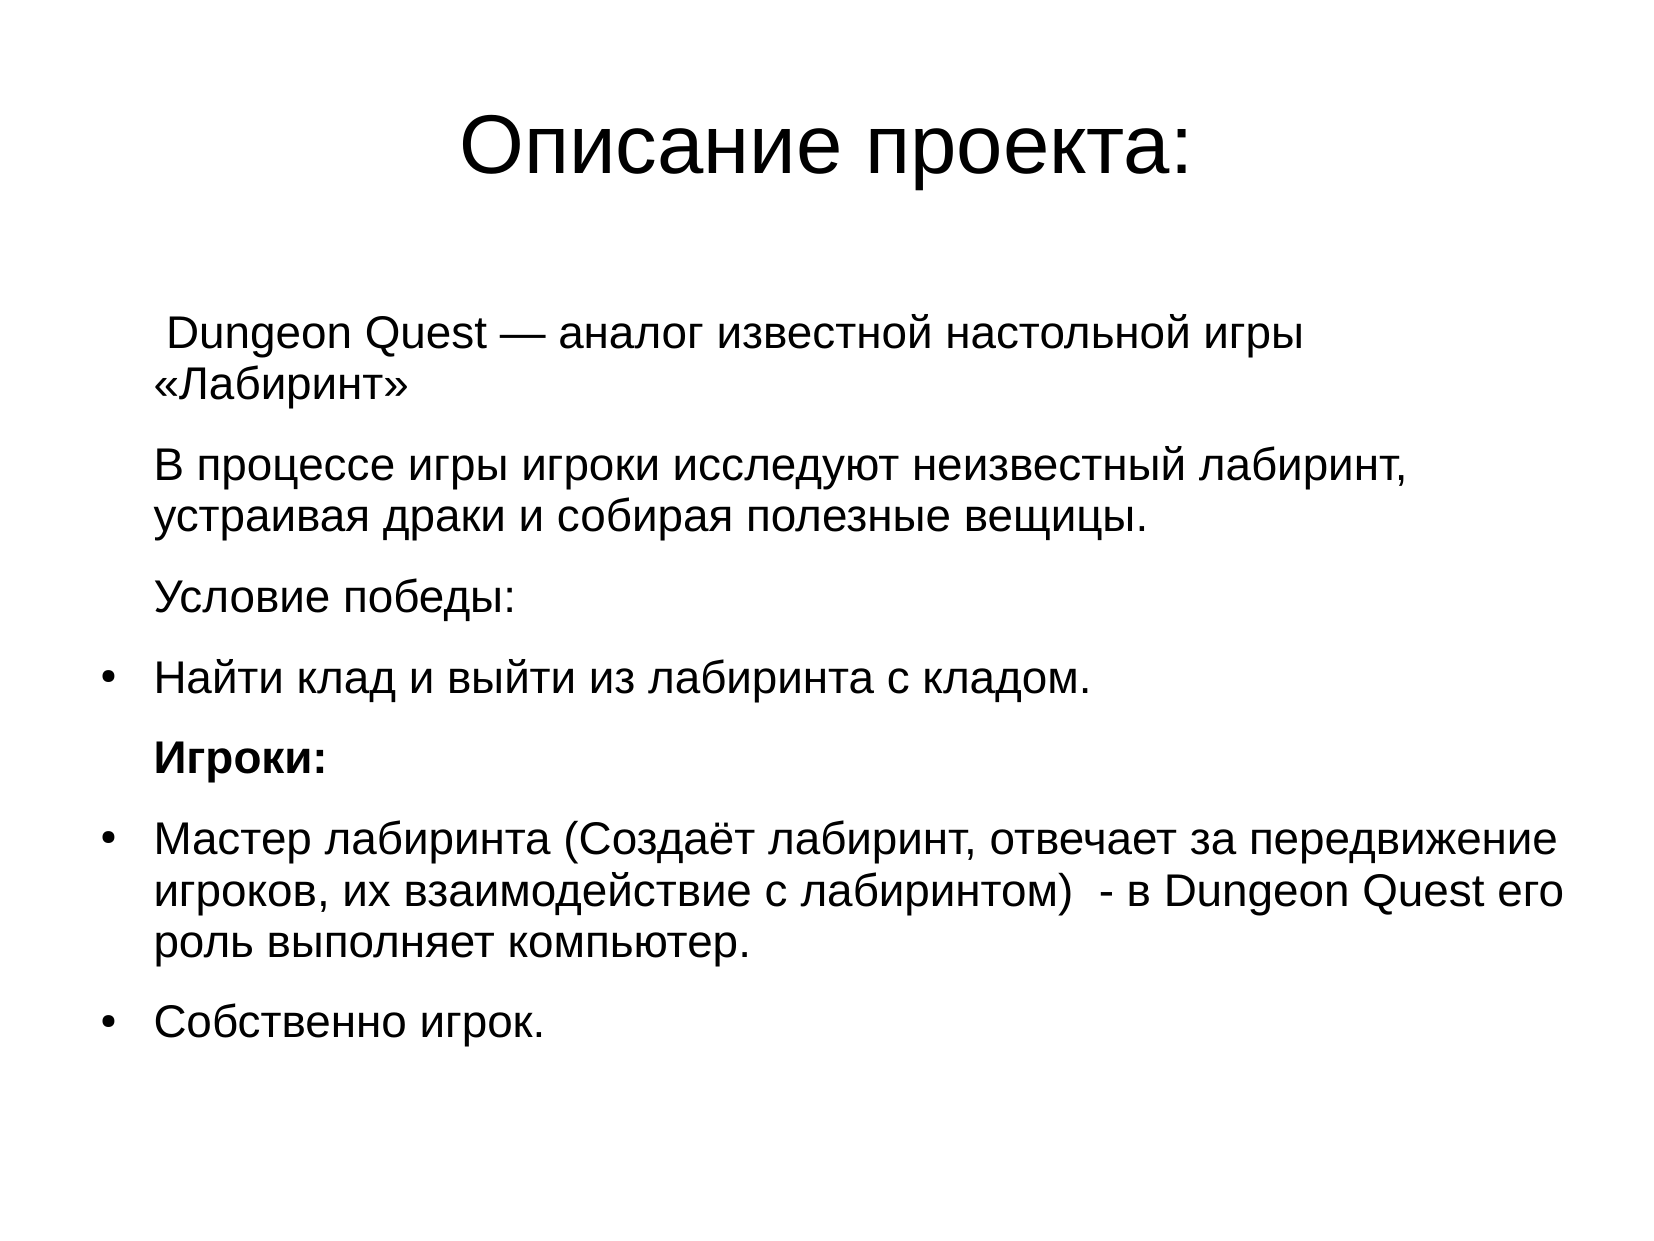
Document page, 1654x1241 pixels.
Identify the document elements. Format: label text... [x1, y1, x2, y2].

title Описание проекта: [82, 40, 1571, 249]
list Dungeon Quest — аналог известной настольной игры «Лабиринт» В процессе игры игроки исследуют неизвестный лабиринт, устраивая драки и собирая полезные вещицы. Условие победы: Найти клад и выйти из лабиринта с кладом. Игроки: Мастер лабиринта (Создаёт лабиринт, отвечает за передвижение игроков, их взаимодействие с лабиринтом) - в Dungeon Quest его роль выполняет компьютер. Собственно игрок. [82, 307, 1571, 1127]
